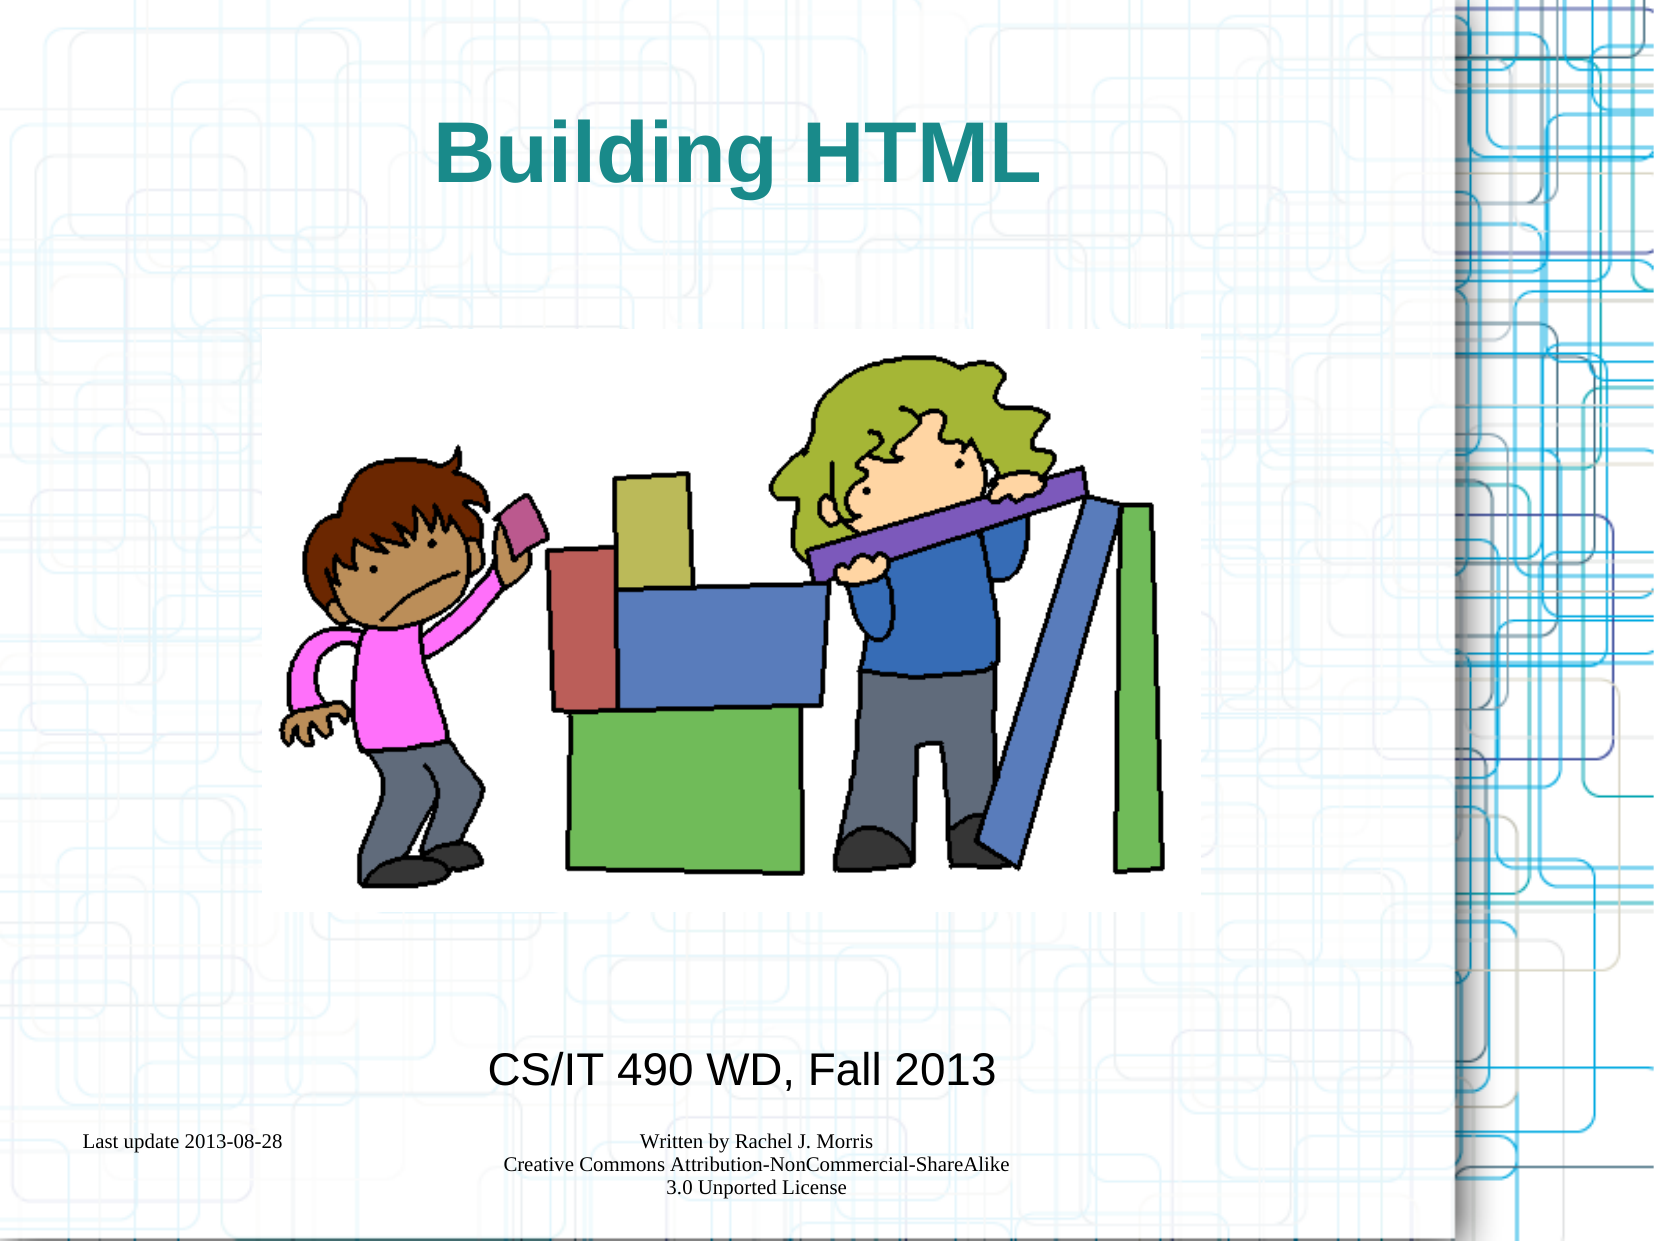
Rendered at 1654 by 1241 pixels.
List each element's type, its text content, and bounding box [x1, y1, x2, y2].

picture [0, 0, 1654, 1241]
text_box CS/IT 490 WD, Fall 2013 [75, 1043, 1410, 1096]
title Building HTML [59, 49, 1418, 257]
